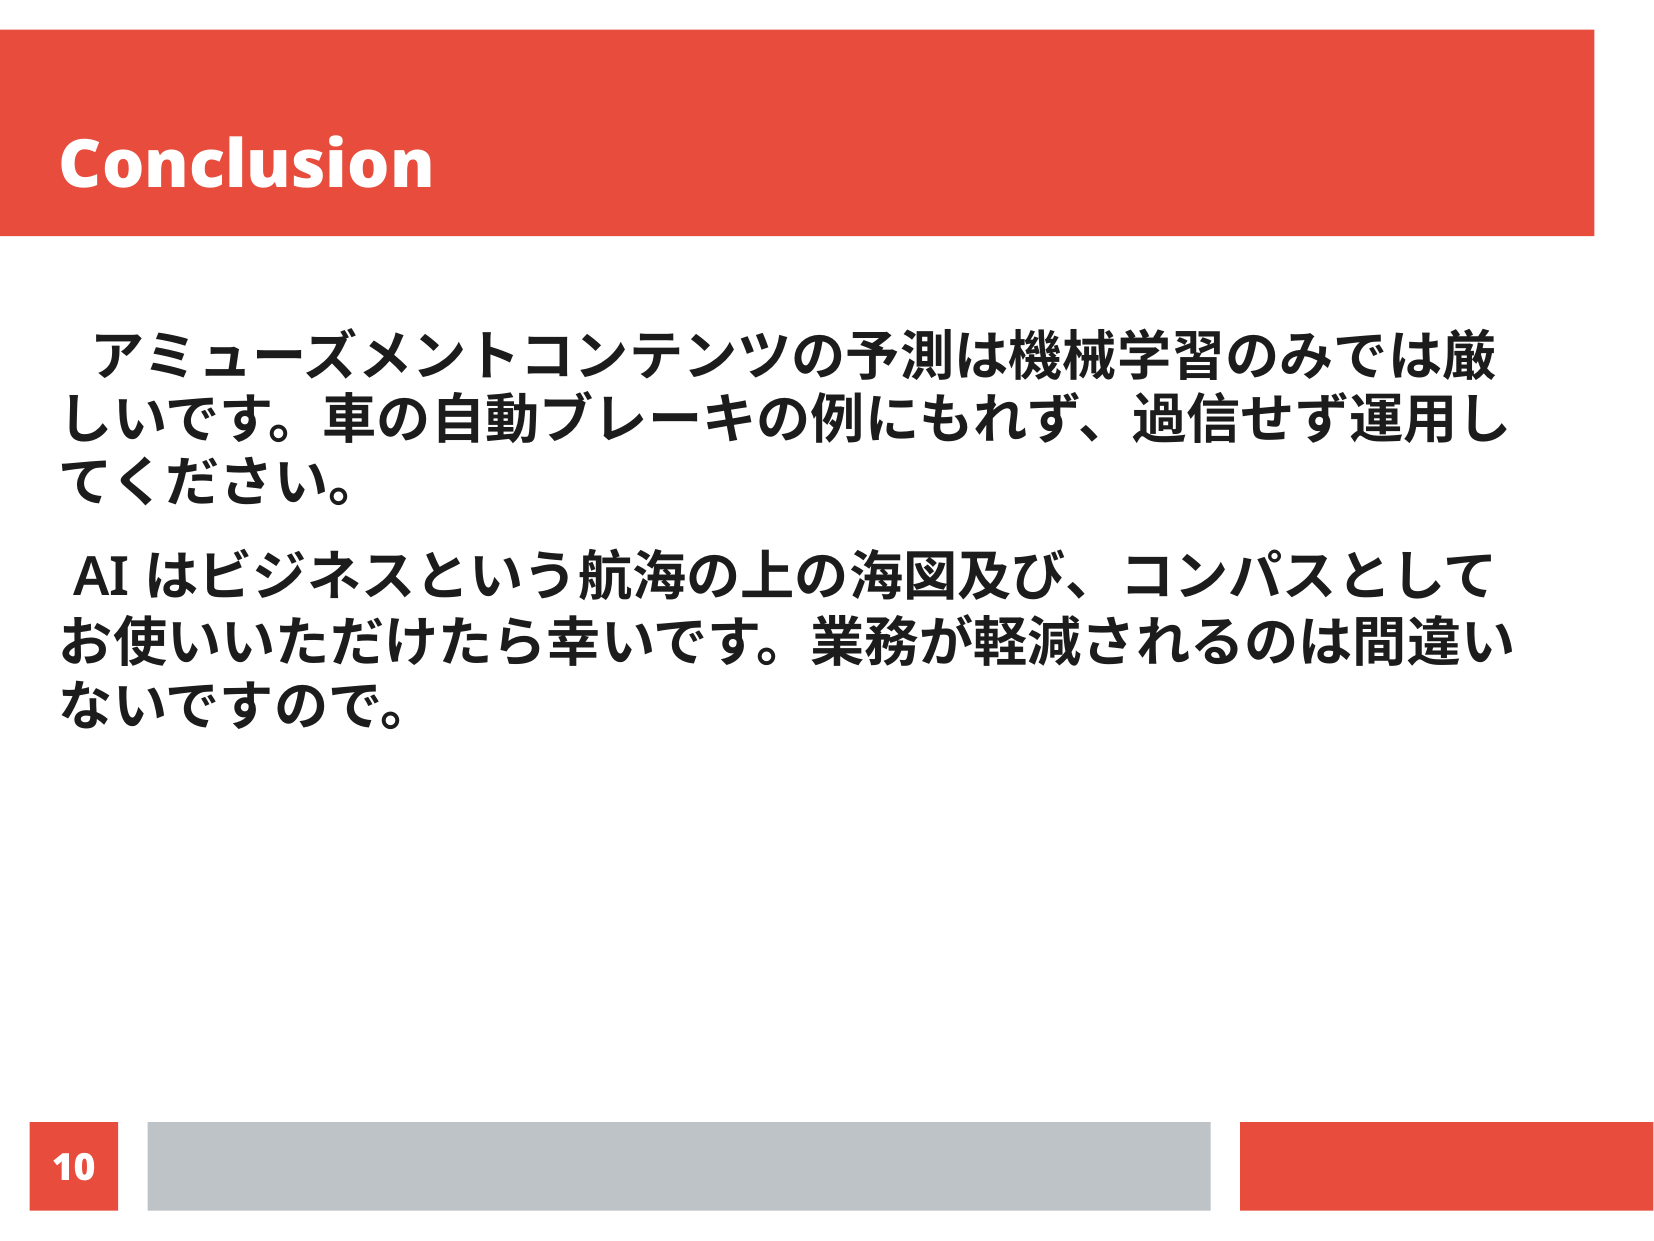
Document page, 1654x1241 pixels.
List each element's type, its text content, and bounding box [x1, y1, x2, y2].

list アミューズメントコンテンツの予測は機械学習のみでは厳しいです。車の自動ブレーキの例にもれず、過信せず運用してください。 AIはビジネスという航海の上の海図及び、コンパスとしてお使いいただけたら幸いです。業務が軽減されるのは間違いないですので。 [59, 324, 1531, 1093]
title Conclusion [59, 59, 1595, 207]
